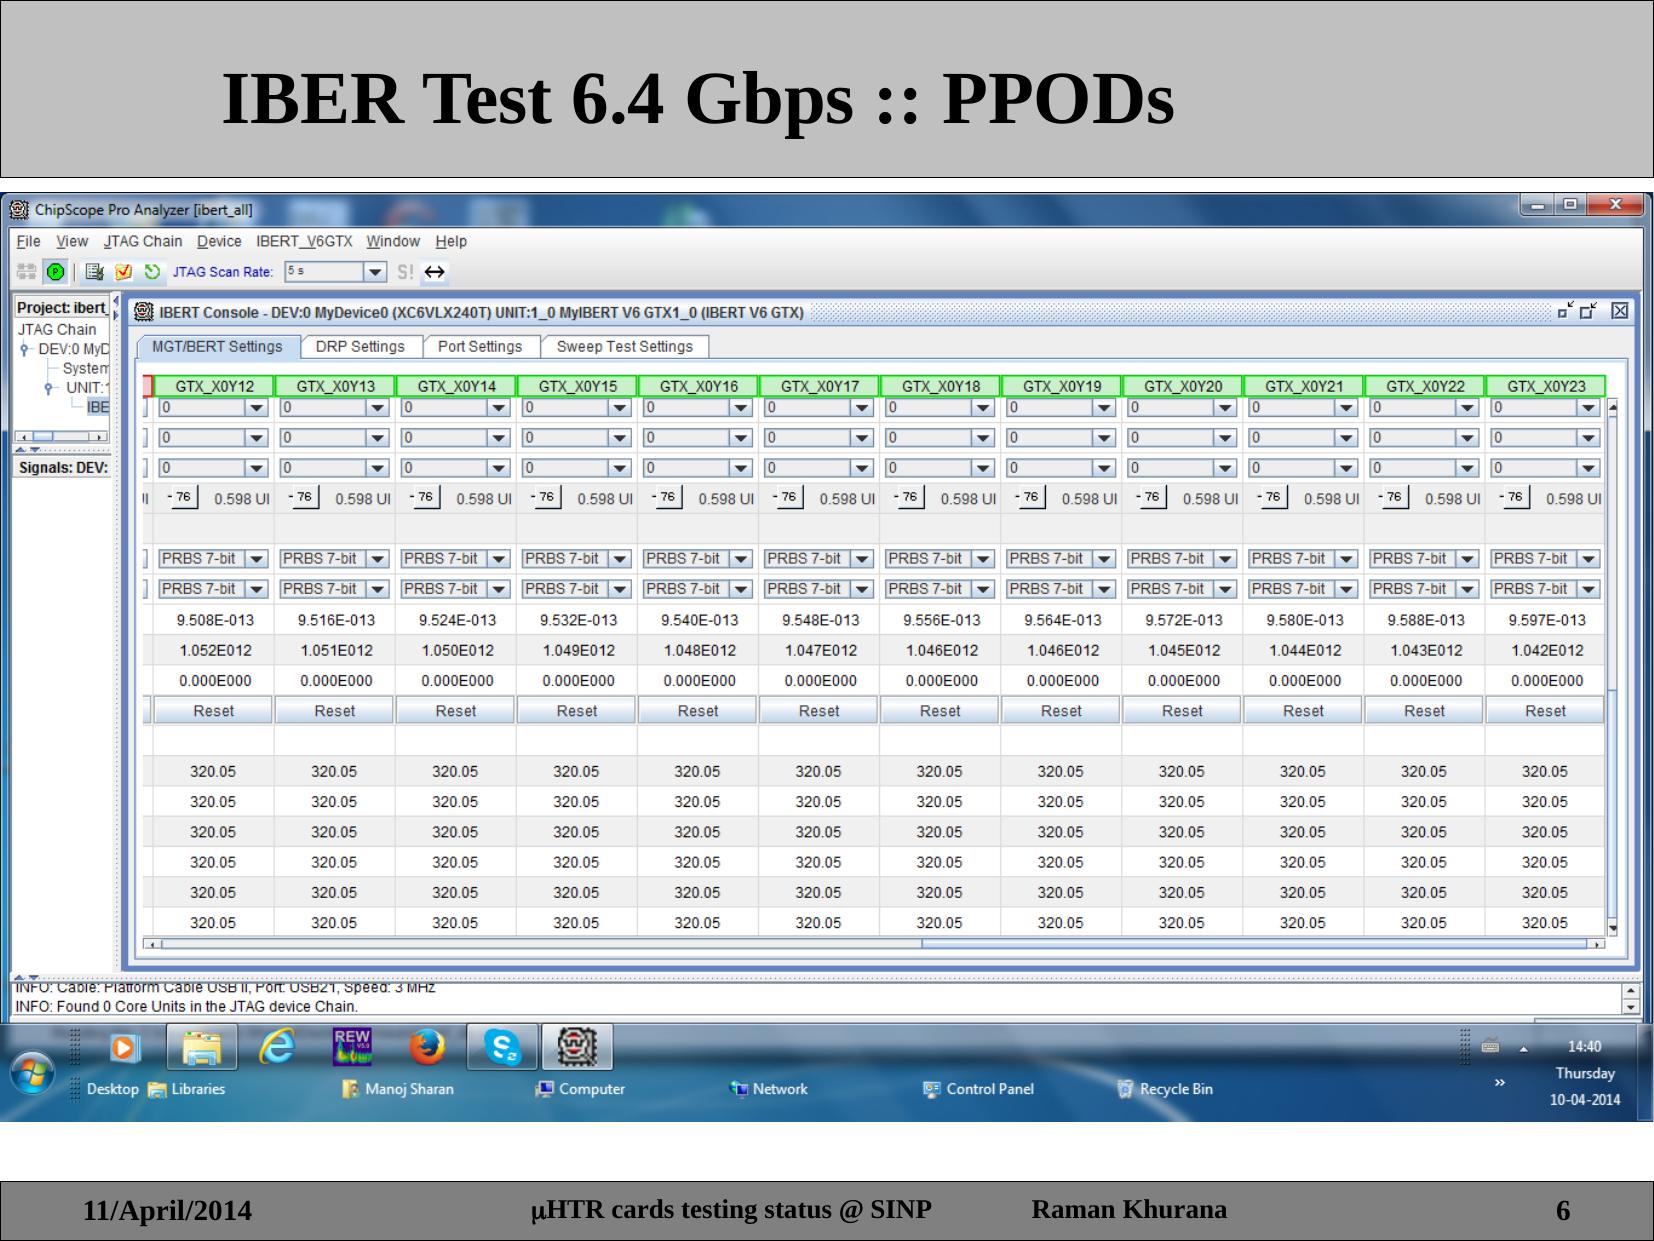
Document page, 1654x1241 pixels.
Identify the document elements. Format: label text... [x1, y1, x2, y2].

text_box IBER Test 6.4 Gbps :: PPODs [206, 49, 1359, 148]
picture [0, 192, 1654, 1123]
